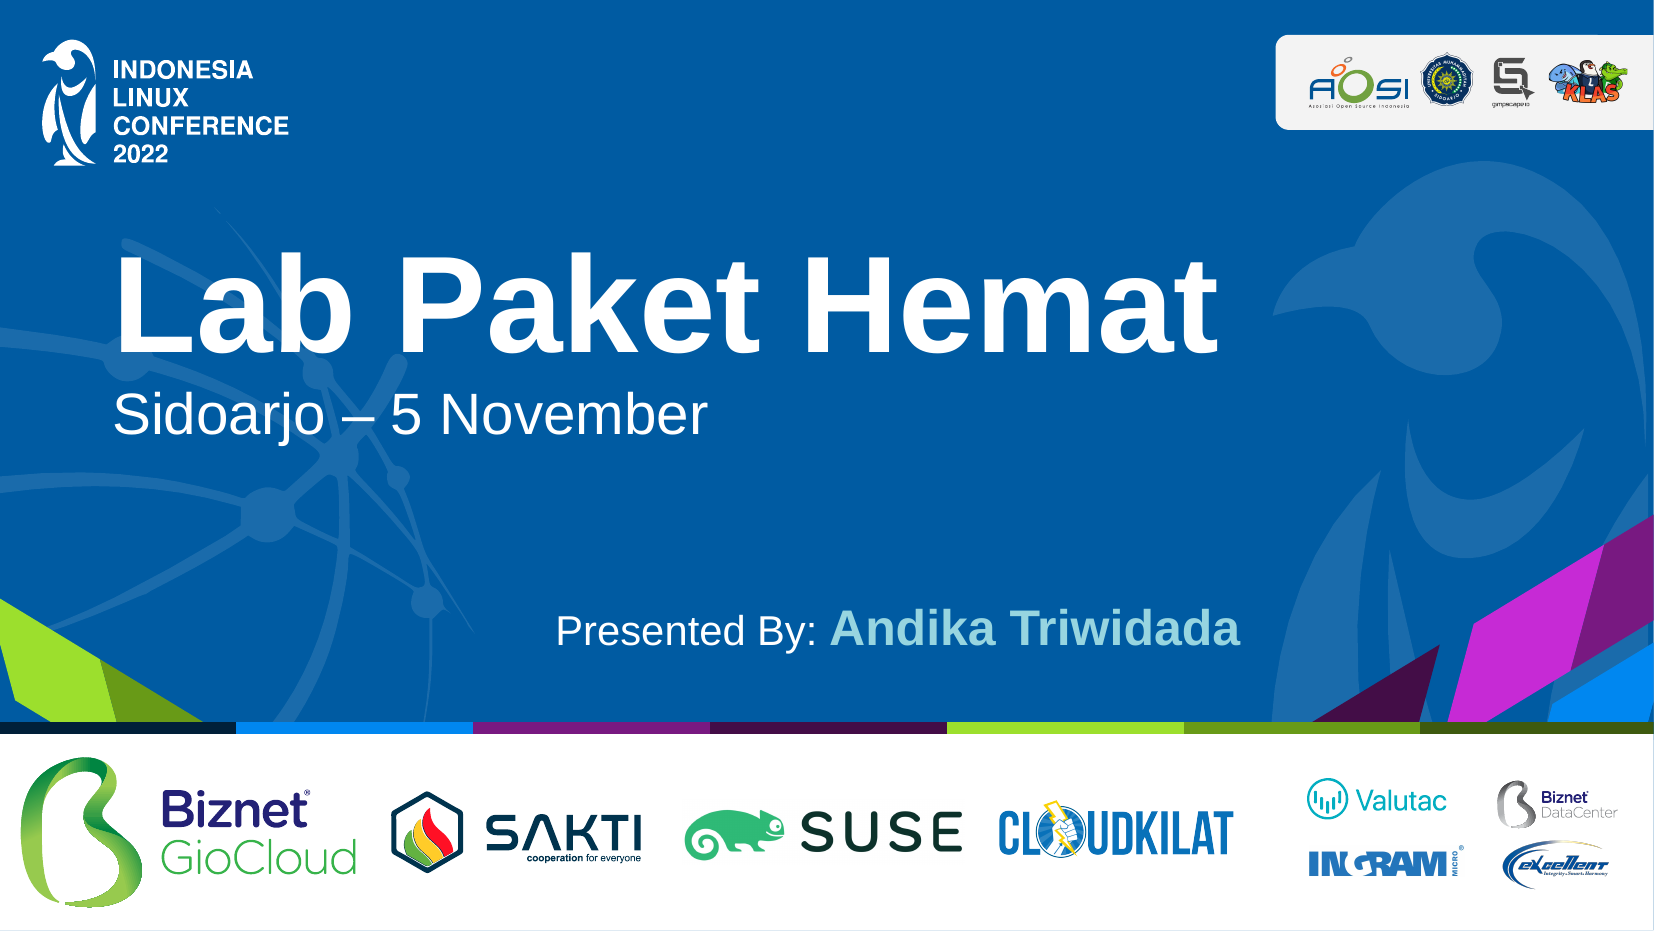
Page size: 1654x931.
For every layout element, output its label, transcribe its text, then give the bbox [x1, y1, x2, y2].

picture [682, 799, 965, 865]
picture [1496, 840, 1620, 890]
picture [999, 800, 1234, 858]
title Lab Paket Hemat Sidoarjo – 5 November [112, 58, 1538, 617]
picture [1420, 52, 1474, 58]
list Presented By: Andika Triwidada [412, 617, 1313, 676]
picture [1548, 60, 1628, 103]
picture [1309, 845, 1465, 877]
picture [626, 855, 634, 862]
picture [601, 855, 616, 859]
